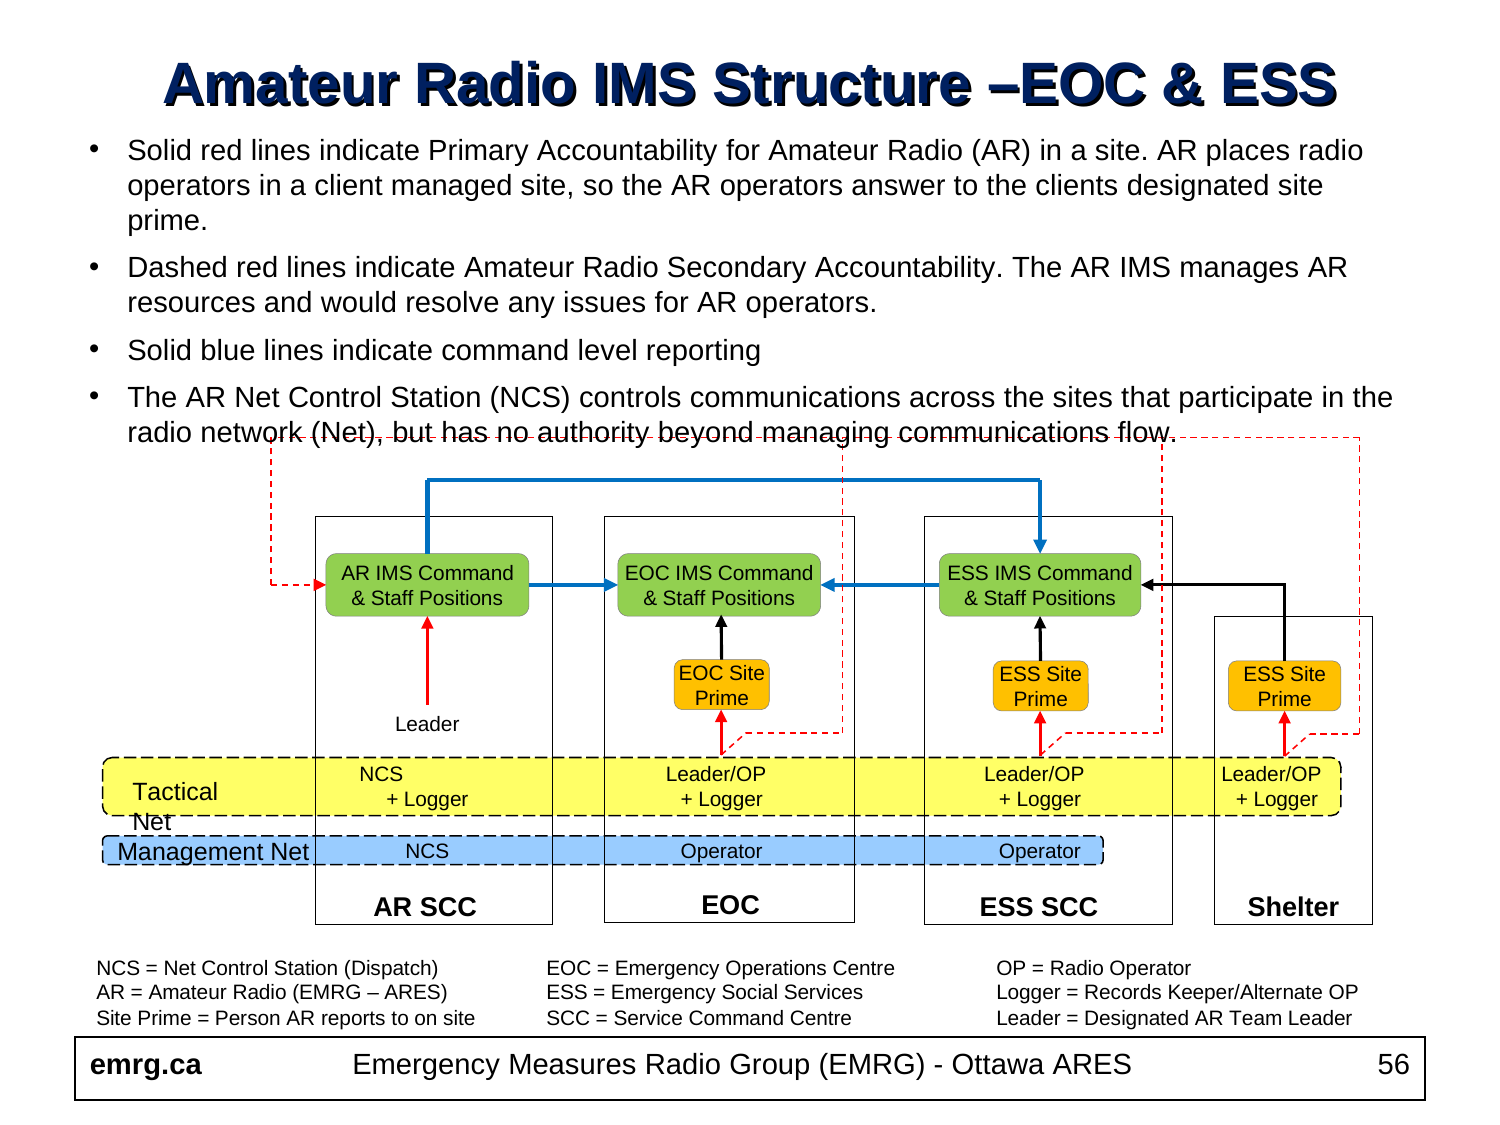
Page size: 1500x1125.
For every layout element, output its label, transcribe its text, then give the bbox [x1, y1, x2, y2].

text_box Leader/OP + Logger Operator [977, 710, 1104, 863]
text_box [785, 757, 854, 816]
text_box Amateur Radio IMS Structure –EOC & ESS [81, 37, 1418, 123]
text_box Leader/OP + Logger [1215, 710, 1340, 861]
text_box ESS Site Prime [993, 660, 1089, 711]
text_box Leader/OP + Logger Operator [658, 710, 785, 863]
text_box [327, 835, 552, 865]
text_box Shelter [1215, 881, 1372, 924]
text_box EOC [658, 879, 803, 922]
text_box AR SCC [358, 881, 492, 924]
text_box [855, 835, 924, 865]
text_box ESS SCC [915, 881, 1162, 930]
text_box AR IMS Command & Staff Positions [325, 553, 529, 617]
text_box ESS Site Prime [1228, 660, 1341, 711]
text_box [316, 757, 352, 816]
text_box Management Net [102, 835, 327, 866]
text_box EOC Site Prime [674, 659, 770, 710]
text_box [925, 835, 1102, 865]
text_box [605, 835, 854, 865]
text_box [1173, 757, 1214, 816]
text_box [553, 757, 604, 816]
text_box [605, 757, 658, 816]
text_box Leader NCS + Logger NCS [352, 710, 503, 863]
text_box ESS IMS Command & Staff Positions [939, 553, 1141, 617]
text_box Solid red lines indicate Primary Accountability for Amateur Radio (AR) in a site. AR places radio operators in a client managed site, so the AR operators answer to the clients designated site prime. Dashed red lines indicate Amateur Radio Secondary Accountability. The AR IMS manages AR resources and would resolve any issues for AR operators. Solid blue lines indicate command level reporting The AR Net Control Station (NCS) controls communications across the sites that participate in the radio network (Net), but has no authority beyond managing communications flow. [74, 123, 1419, 456]
text_box [503, 757, 552, 816]
text_box [1104, 757, 1172, 816]
text_box EOC IMS Command & Staff Positions [617, 553, 821, 617]
text_box EOC [658, 923, 803, 928]
text_box [855, 757, 924, 816]
text_box Tactical Net [117, 767, 278, 835]
text_box <number> [1246, 1038, 1426, 1103]
text_box Emergency Measures Radio Group (EMRG) - Ottawa ARES [247, 1038, 1238, 1103]
text_box ESS SCC [925, 881, 1162, 924]
text_box NCS = Net Control Station (Dispatch) EOC = Emergency Operations Centre OP = Radio Operator AR = Amateur Radio (EMRG – ARES) ESS = Emergency Social Services Logger = Records Keeper/Alternate OP Site Prime = Person AR reports to on site SCC = Service Command Centre Leader = Designated AR Team Leader [81, 946, 1426, 1038]
text_box Shelter [1214, 925, 1373, 930]
text_box [553, 835, 604, 865]
text_box AR SCC [358, 925, 492, 930]
text_box [102, 757, 315, 816]
text_box [925, 757, 977, 816]
